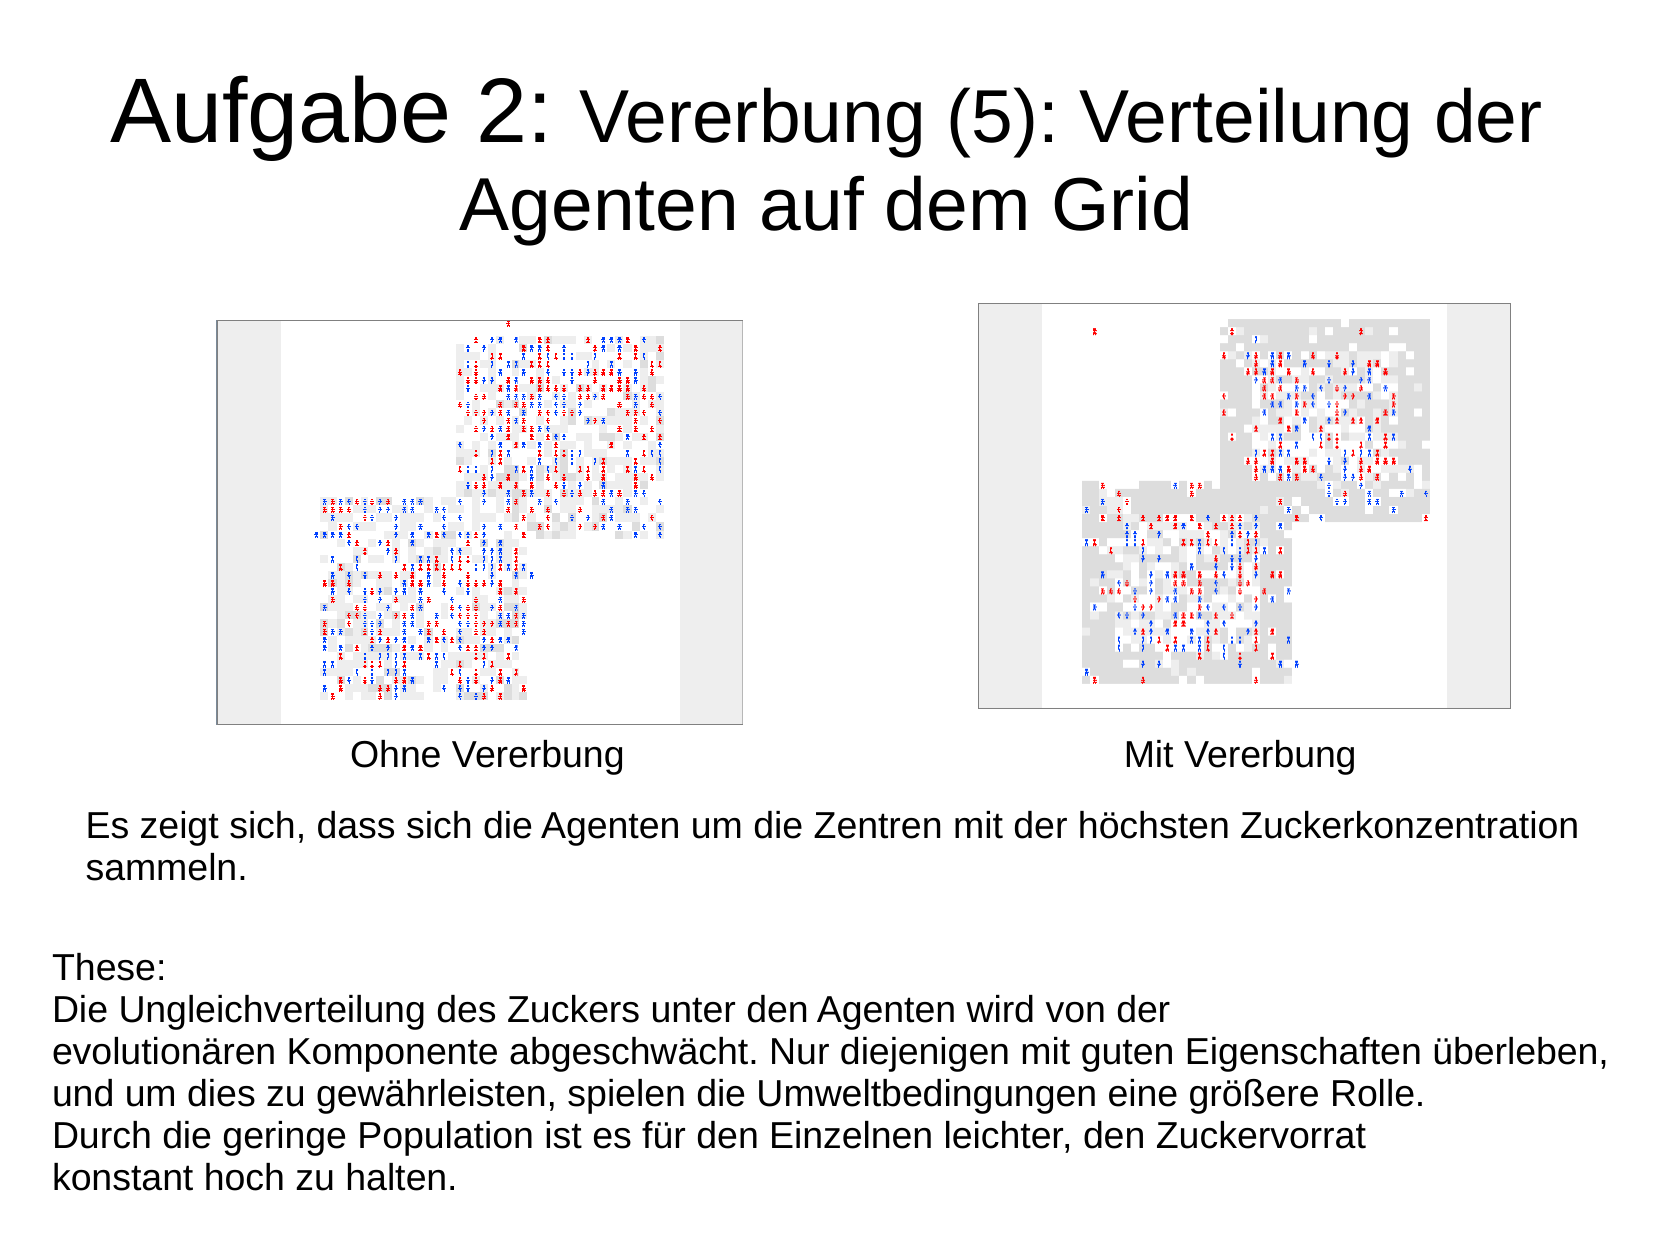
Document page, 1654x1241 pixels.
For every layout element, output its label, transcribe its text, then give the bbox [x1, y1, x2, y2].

text_box These: Die Ungleichverteilung des Zuckers unter den Agenten wird von der evolutionären Komponente abgeschwächt. Nur diejenigen mit guten Eigenschaften überleben, und um dies zu gewährleisten, spielen die Umweltbedingungen eine größere Rolle. Durch die geringe Population ist es für den Einzelnen leichter, den Zuckervorrat konstant hoch zu halten. [37, 939, 1625, 1206]
chart [845, 290, 1572, 739]
title Aufgabe 2: Vererbung (5): Verteilung der Agenten auf dem Grid [82, 56, 1571, 250]
text_box Es zeigt sich, dass sich die Agenten um die Zentren mit der höchsten Zuckerkonzentration sammeln. [0, 797, 1644, 939]
chart [82, 290, 809, 739]
text_box Ohne Vererbung [206, 726, 768, 784]
text_box Mit Vererbung [974, 726, 1506, 784]
